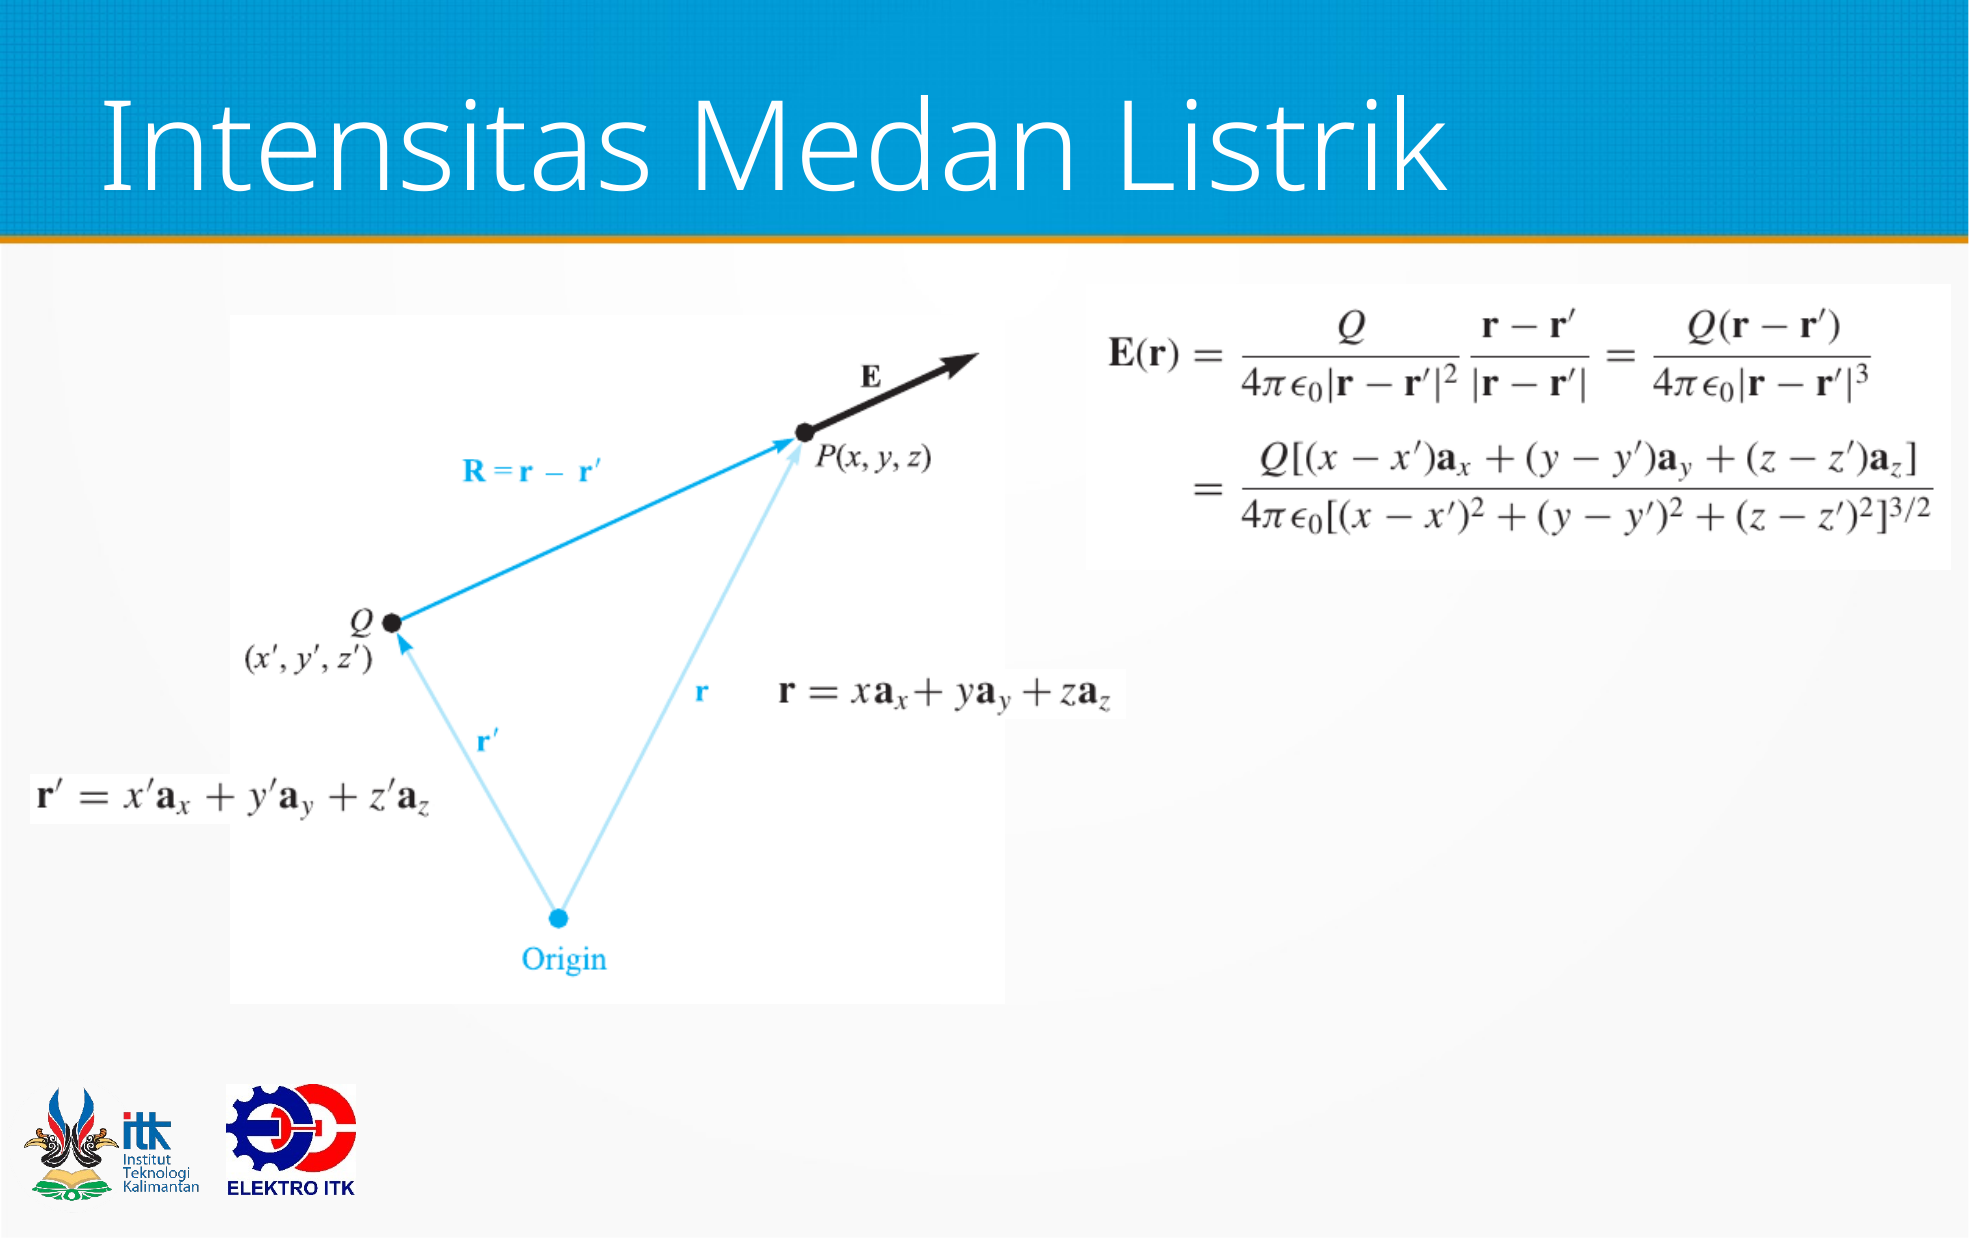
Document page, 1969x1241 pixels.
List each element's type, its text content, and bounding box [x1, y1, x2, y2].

title Intensitas Medan Listrik [98, 19, 1870, 227]
picture [0, 233, 1969, 1241]
